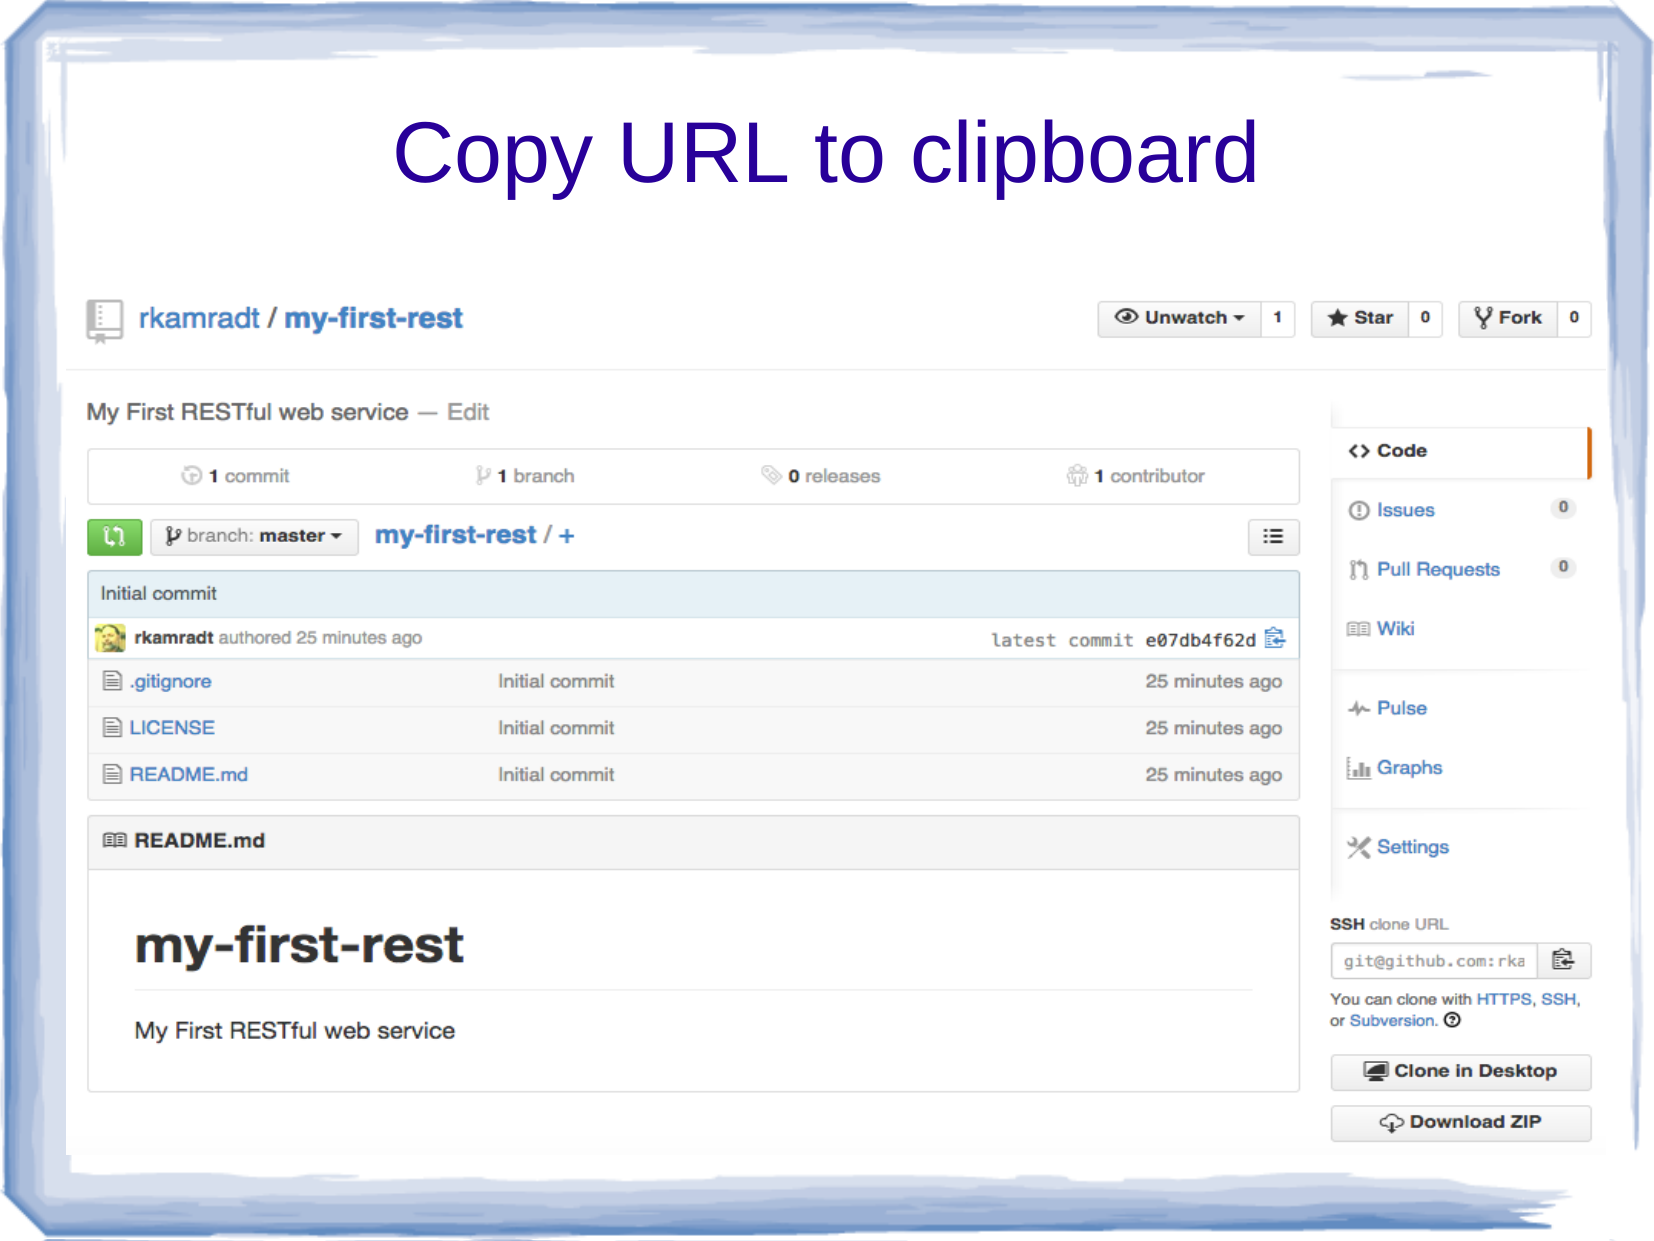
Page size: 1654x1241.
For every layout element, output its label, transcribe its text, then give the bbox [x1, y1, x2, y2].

picture [0, 0, 1654, 1241]
title Copy URL to clipboard [82, 49, 1571, 257]
